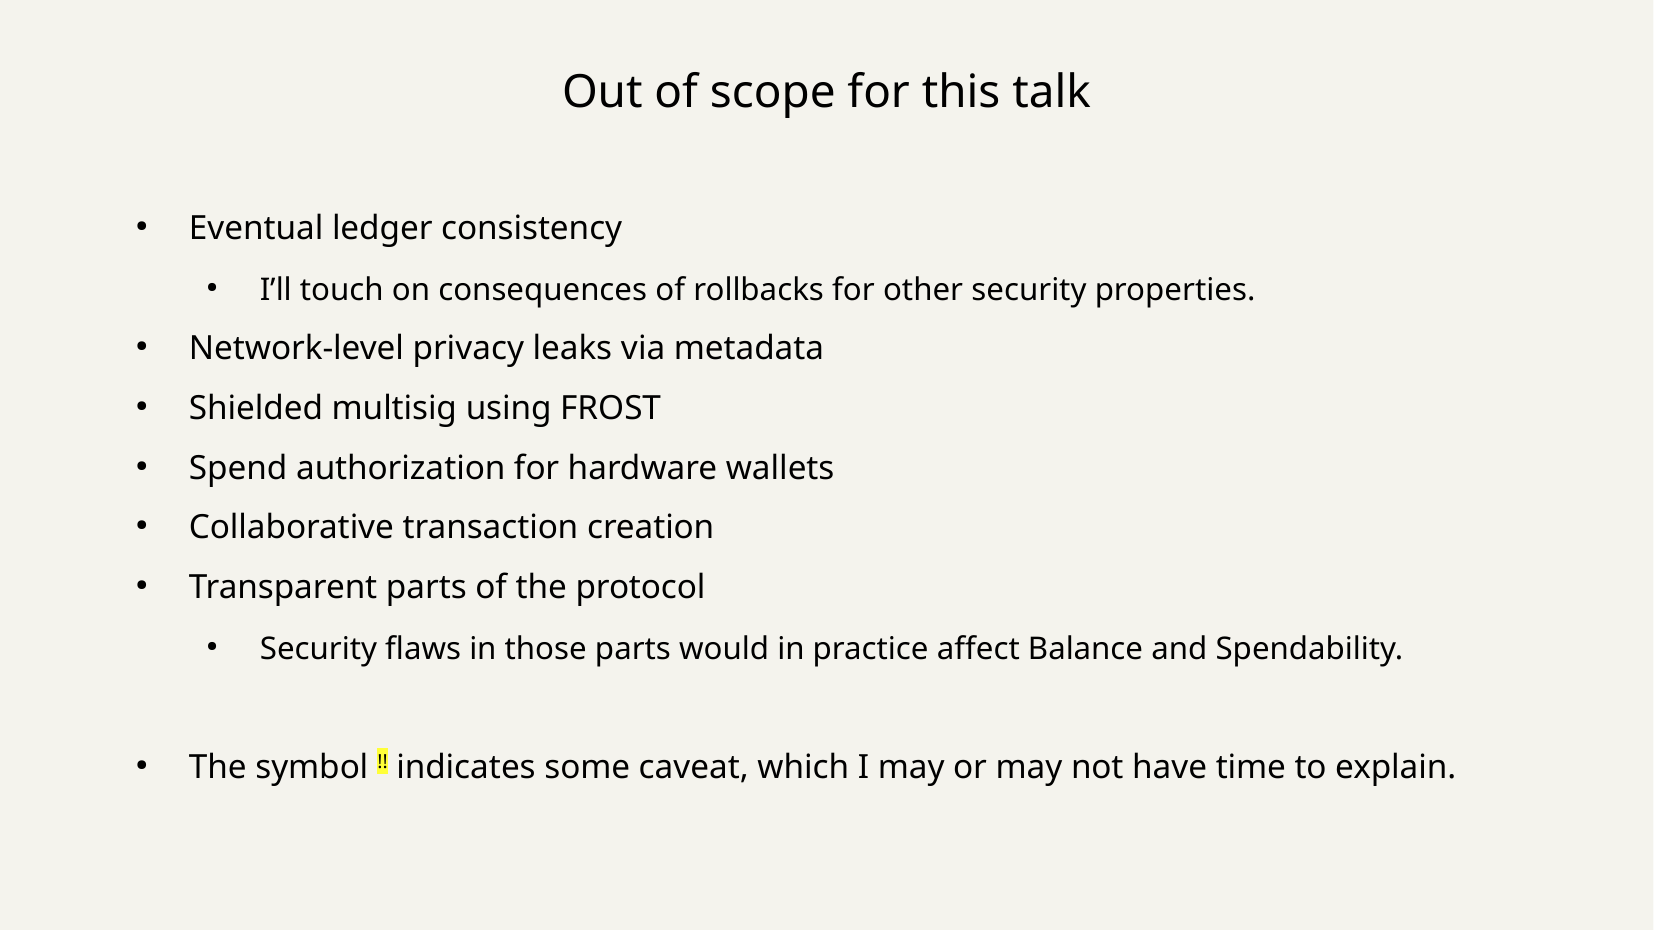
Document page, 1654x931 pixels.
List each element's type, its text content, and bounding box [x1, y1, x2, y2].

list Eventual ledger consistency I’ll touch on consequences of rollbacks for other security properties. Network-level privacy leaks via metadata Shielded multisig using FROST Spend authorization for hardware wallets Collaborative transaction creation Transparent parts of the protocol Security flaws in those parts would in practice affect Balance and Spendability. The symbol !! indicates some caveat, which I may or may not have time to explain. [118, 203, 1583, 842]
title Out of scope for this talk [82, 58, 1571, 121]
